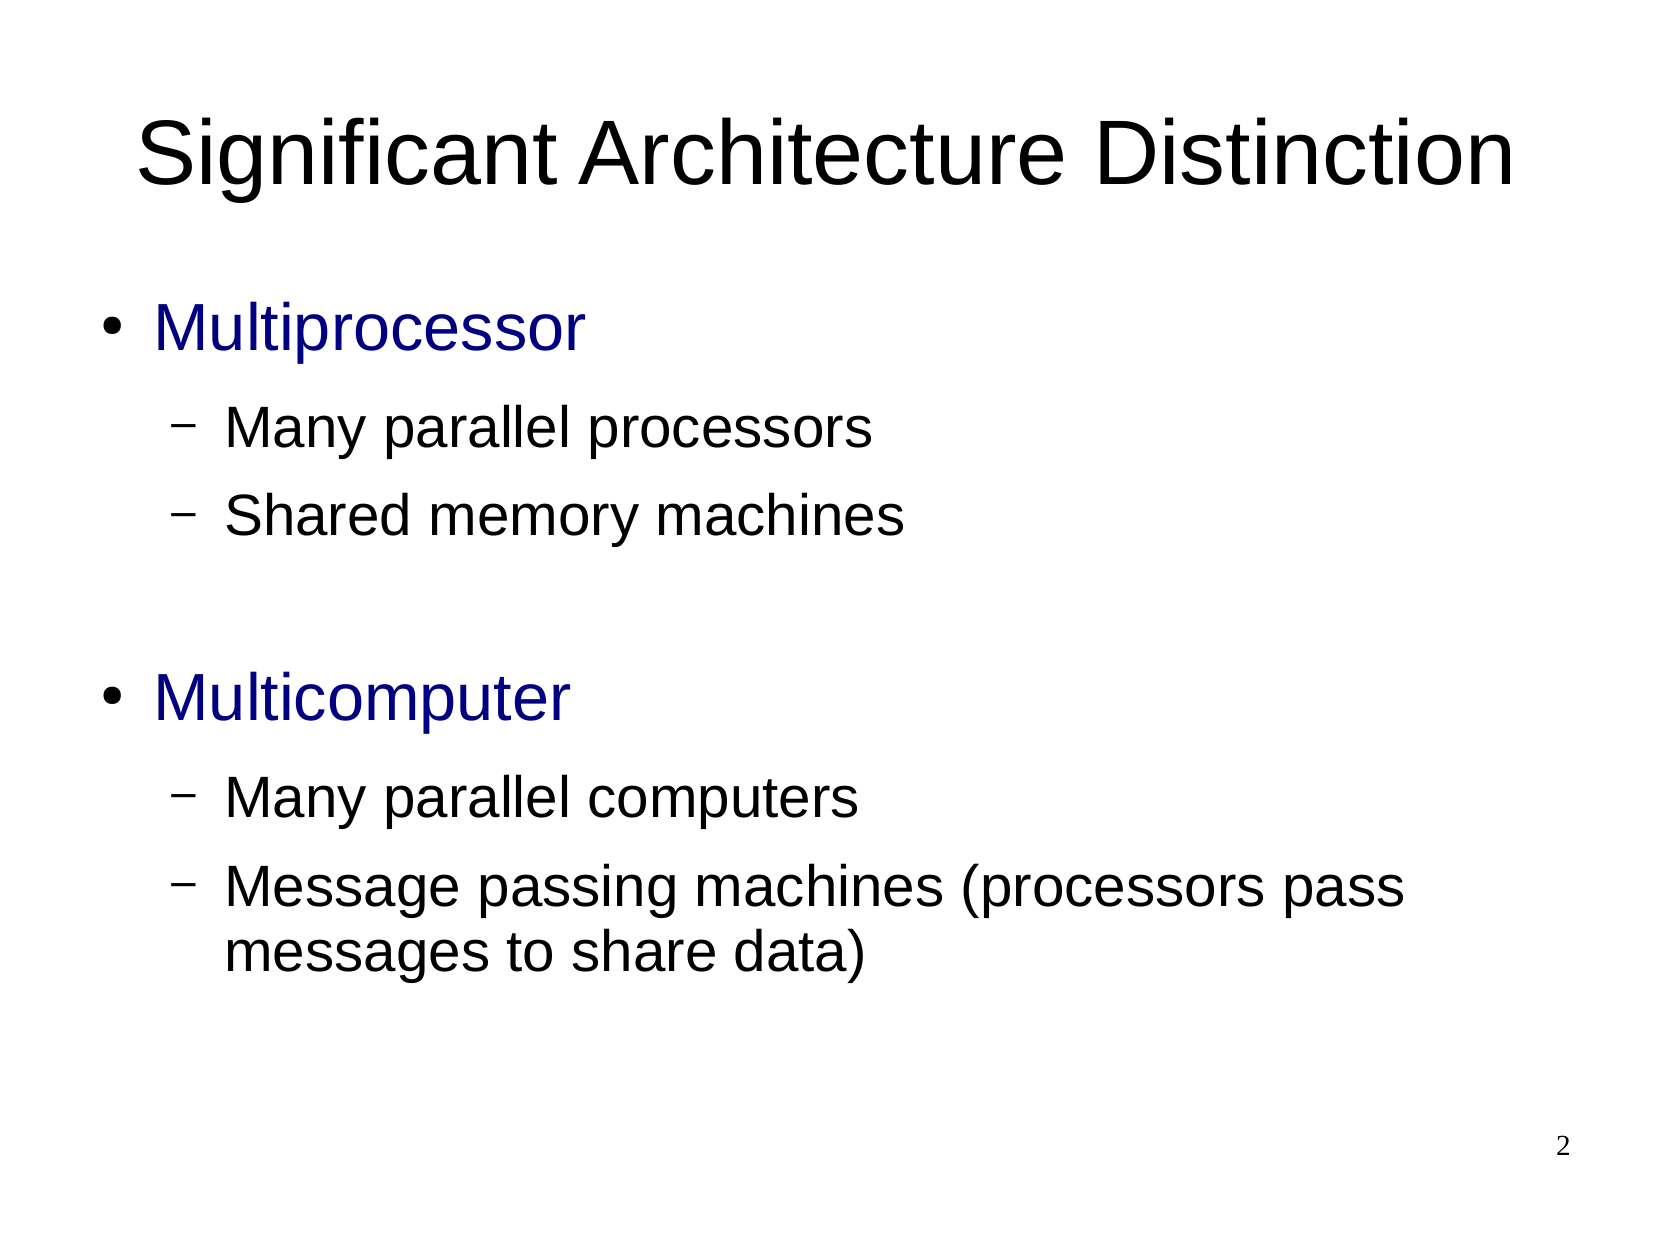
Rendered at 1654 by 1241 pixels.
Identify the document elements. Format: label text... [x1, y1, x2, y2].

title Significant Architecture Distinction [82, 49, 1571, 257]
list Multiprocessor Many parallel processors Shared memory machines Multicomputer Many parallel computers Message passing machines (processors pass messages to share data) [82, 290, 1538, 1010]
